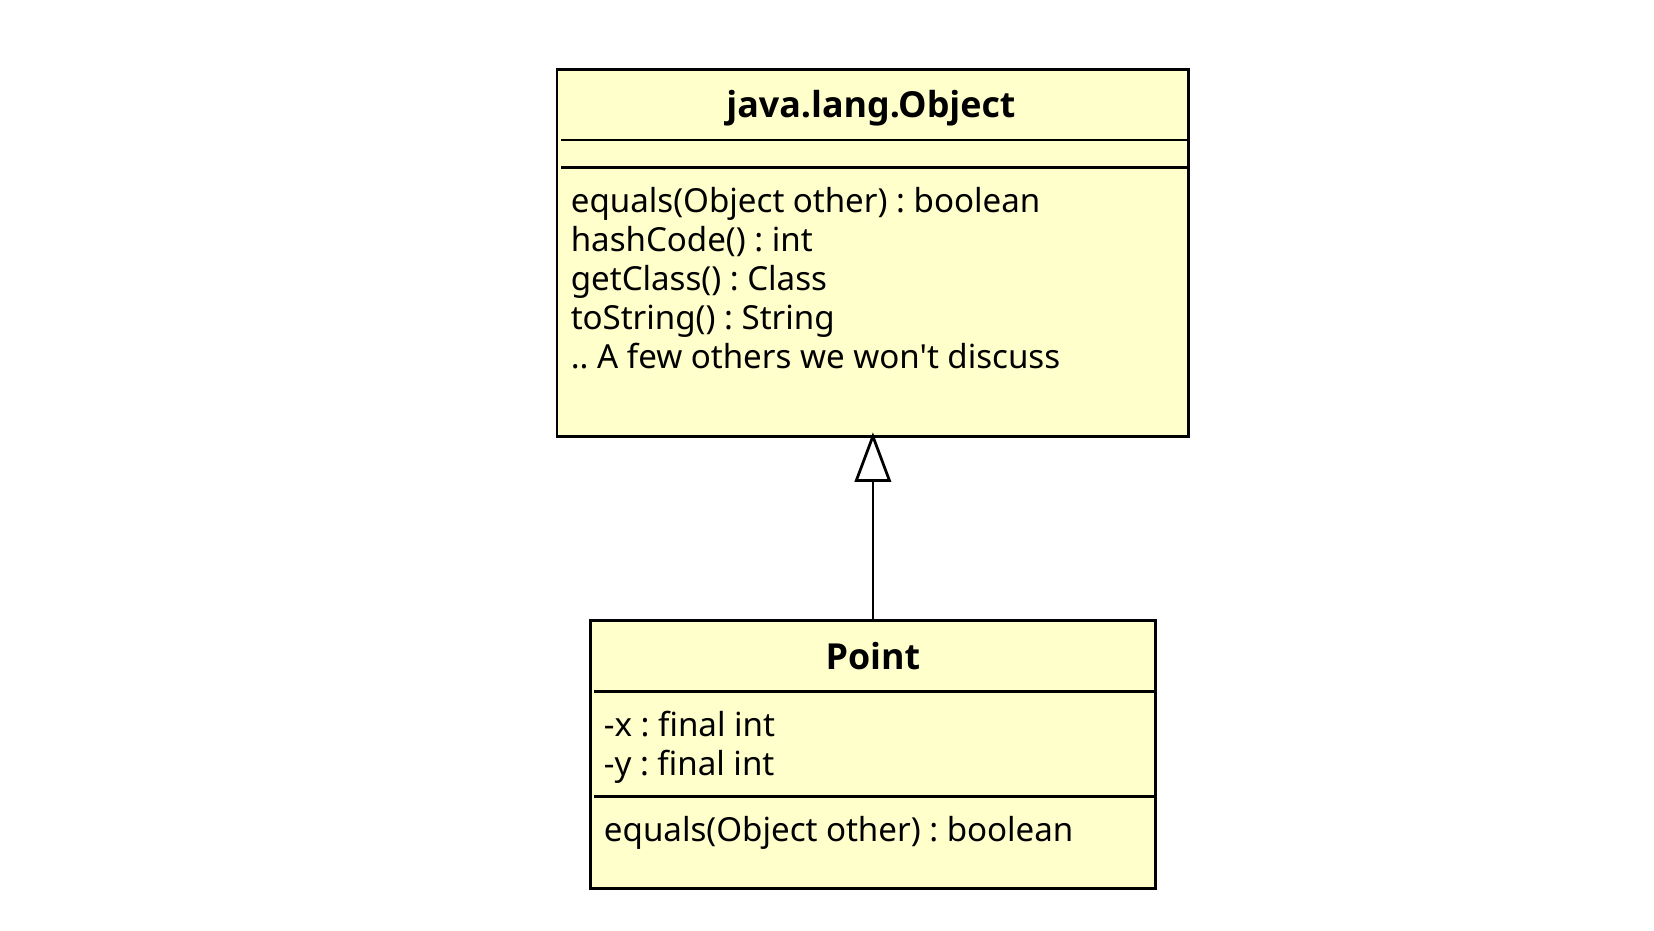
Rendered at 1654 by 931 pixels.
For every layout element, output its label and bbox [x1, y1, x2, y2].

picture [514, 25, 1235, 931]
